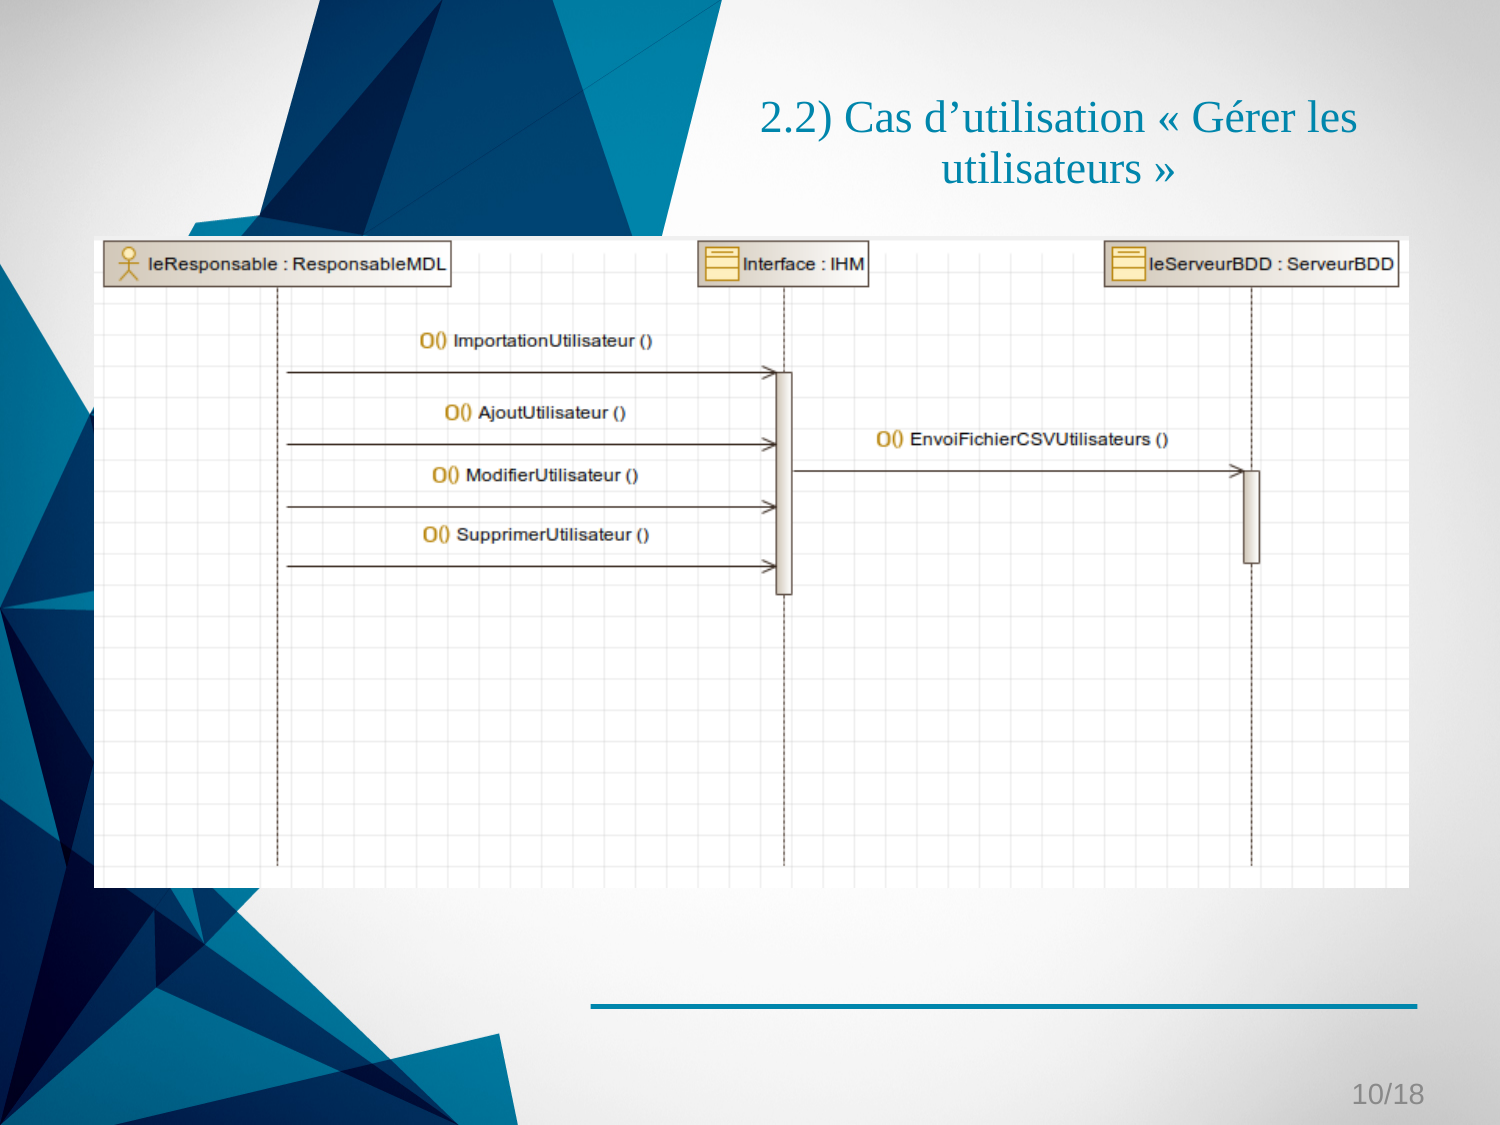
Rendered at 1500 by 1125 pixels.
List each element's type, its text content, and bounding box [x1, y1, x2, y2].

title 2.2) Cas d’utilisation « Gérer les utilisateurs » [701, 48, 1418, 237]
picture [0, 0, 1500, 1125]
